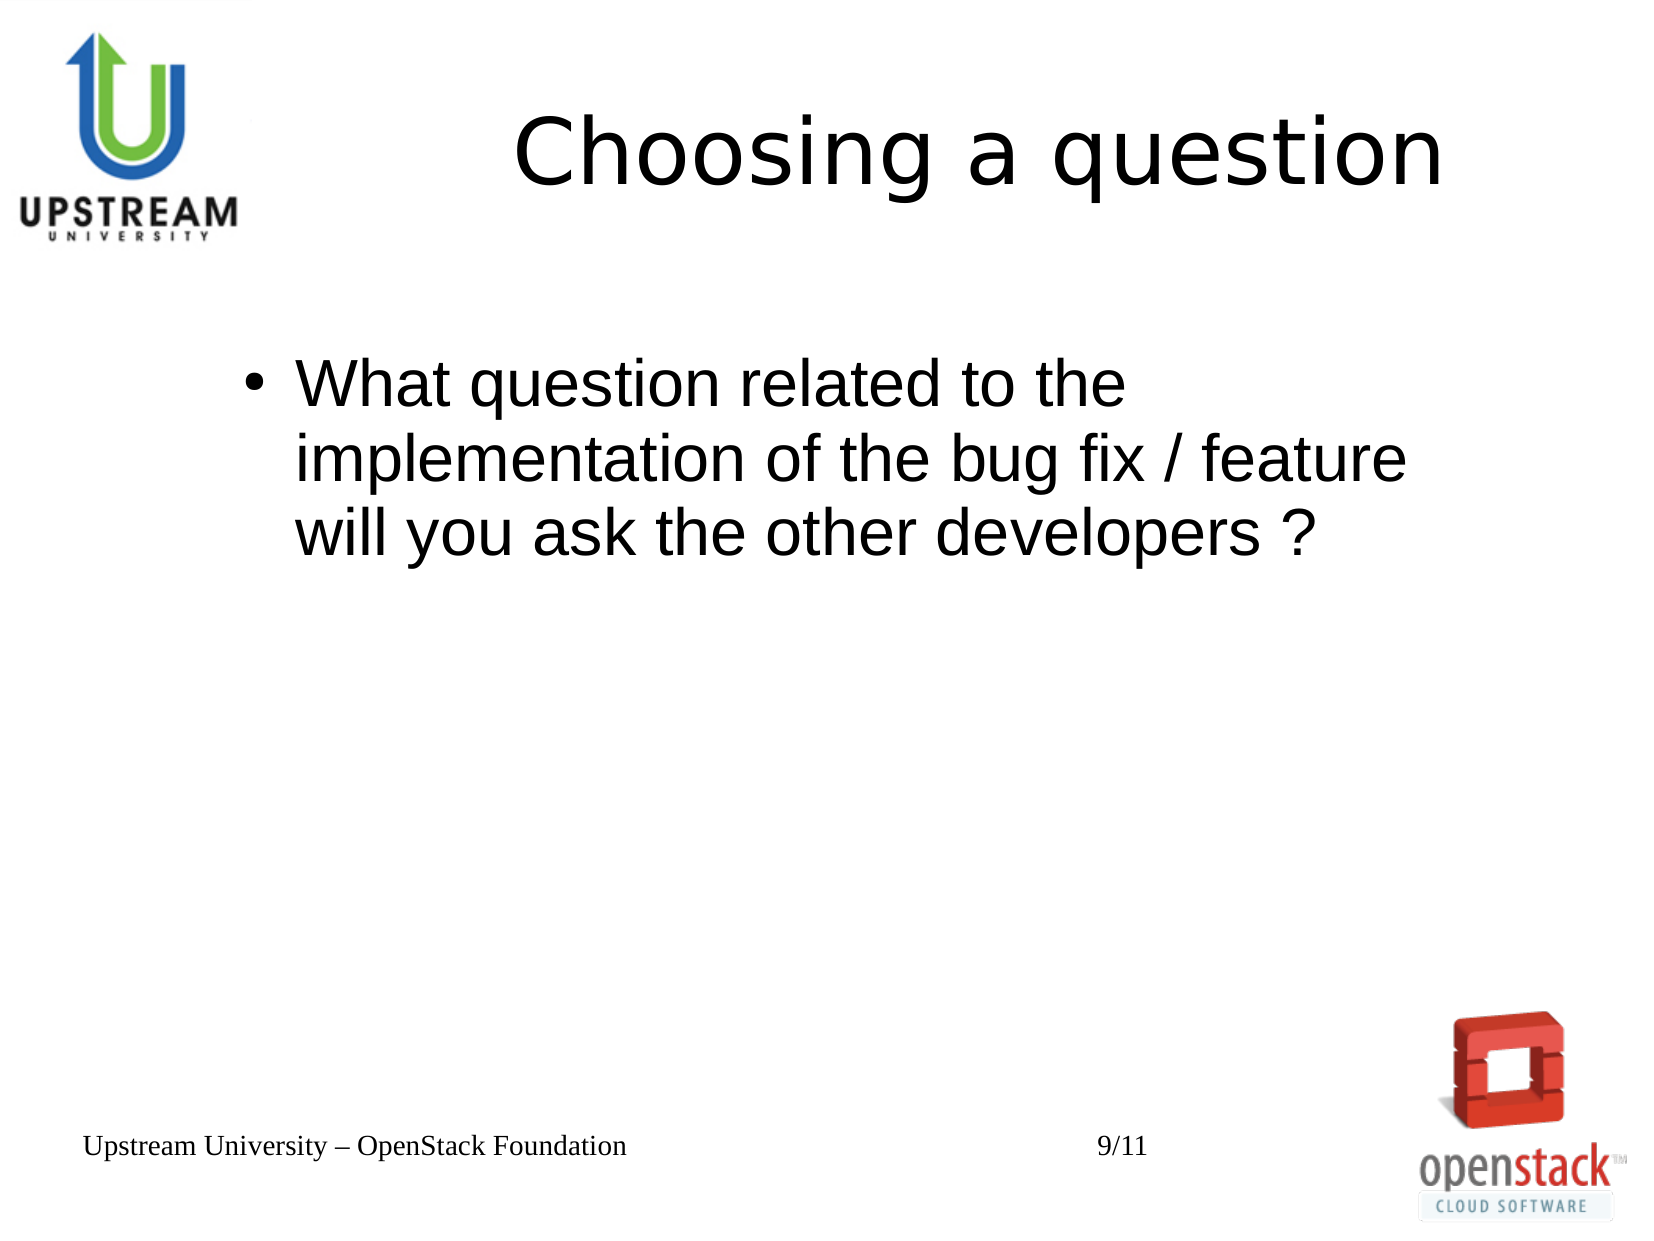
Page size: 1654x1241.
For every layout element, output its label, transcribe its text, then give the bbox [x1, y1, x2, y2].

title Choosing a question [390, 49, 1571, 257]
picture [0, 0, 252, 269]
picture [1385, 983, 1654, 1241]
list What question related to the implementation of the bug fix / feature will you ask the other developers ? [225, 345, 1471, 1066]
